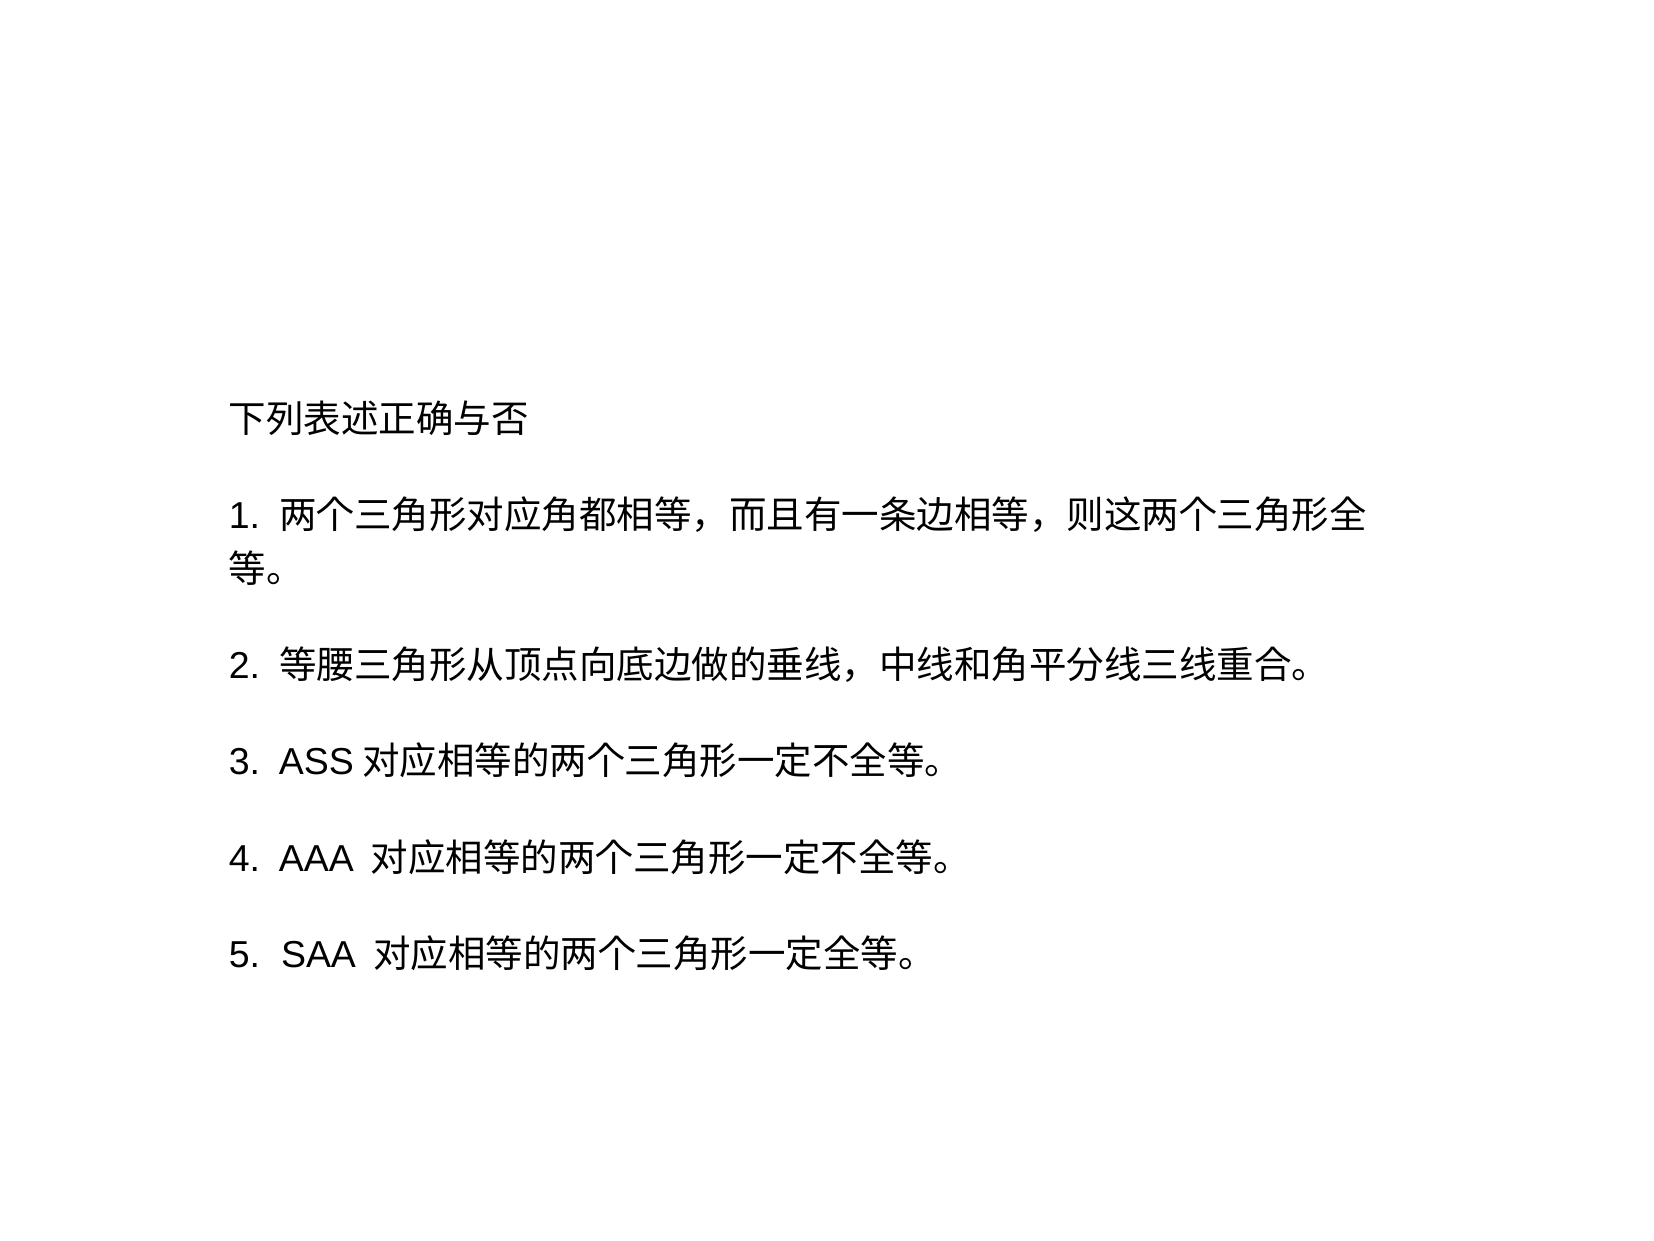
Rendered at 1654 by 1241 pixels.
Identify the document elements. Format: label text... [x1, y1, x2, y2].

text_box 下列表述正确与否 1. 两个三角形对应角都相等，而且有一条边相等，则这两个三角形全等。 2. 等腰三角形从顶点向底边做的垂线，中线和角平分线三线重合。 3. ASS对应相等的两个三角形一定不全等。 4. AAA 对应相等的两个三角形一定不全等。 5. SAA 对应相等的两个三角形一定全等。 [214, 381, 1442, 859]
